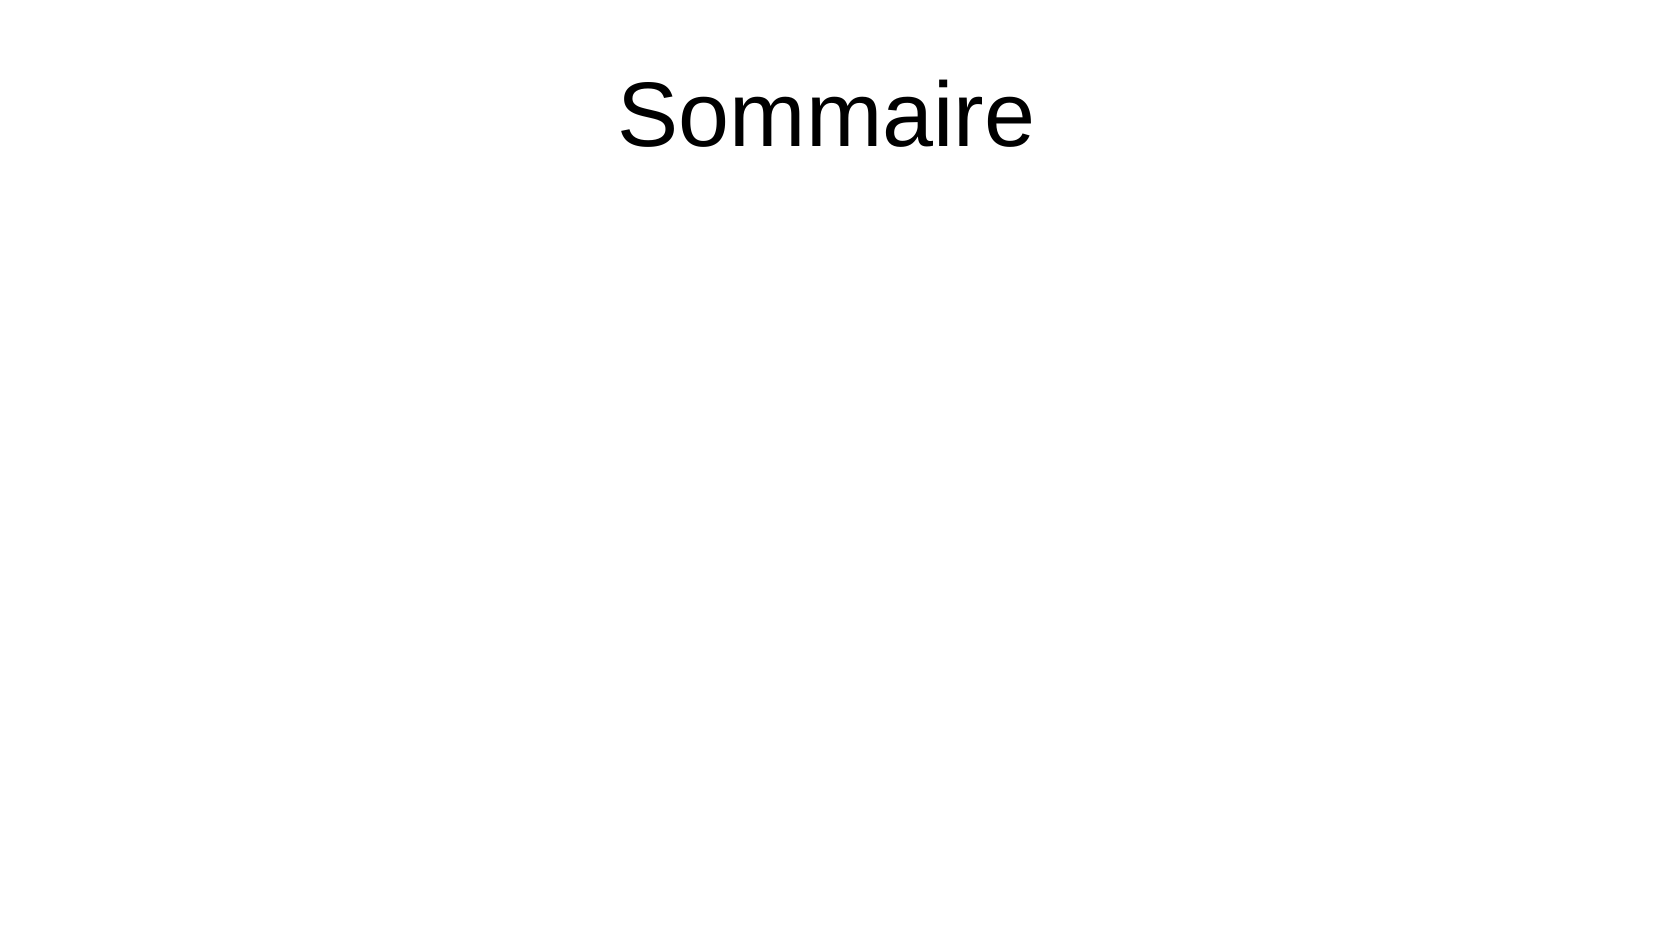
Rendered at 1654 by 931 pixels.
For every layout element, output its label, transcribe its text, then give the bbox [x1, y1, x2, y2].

title Sommaire [82, 37, 1571, 193]
